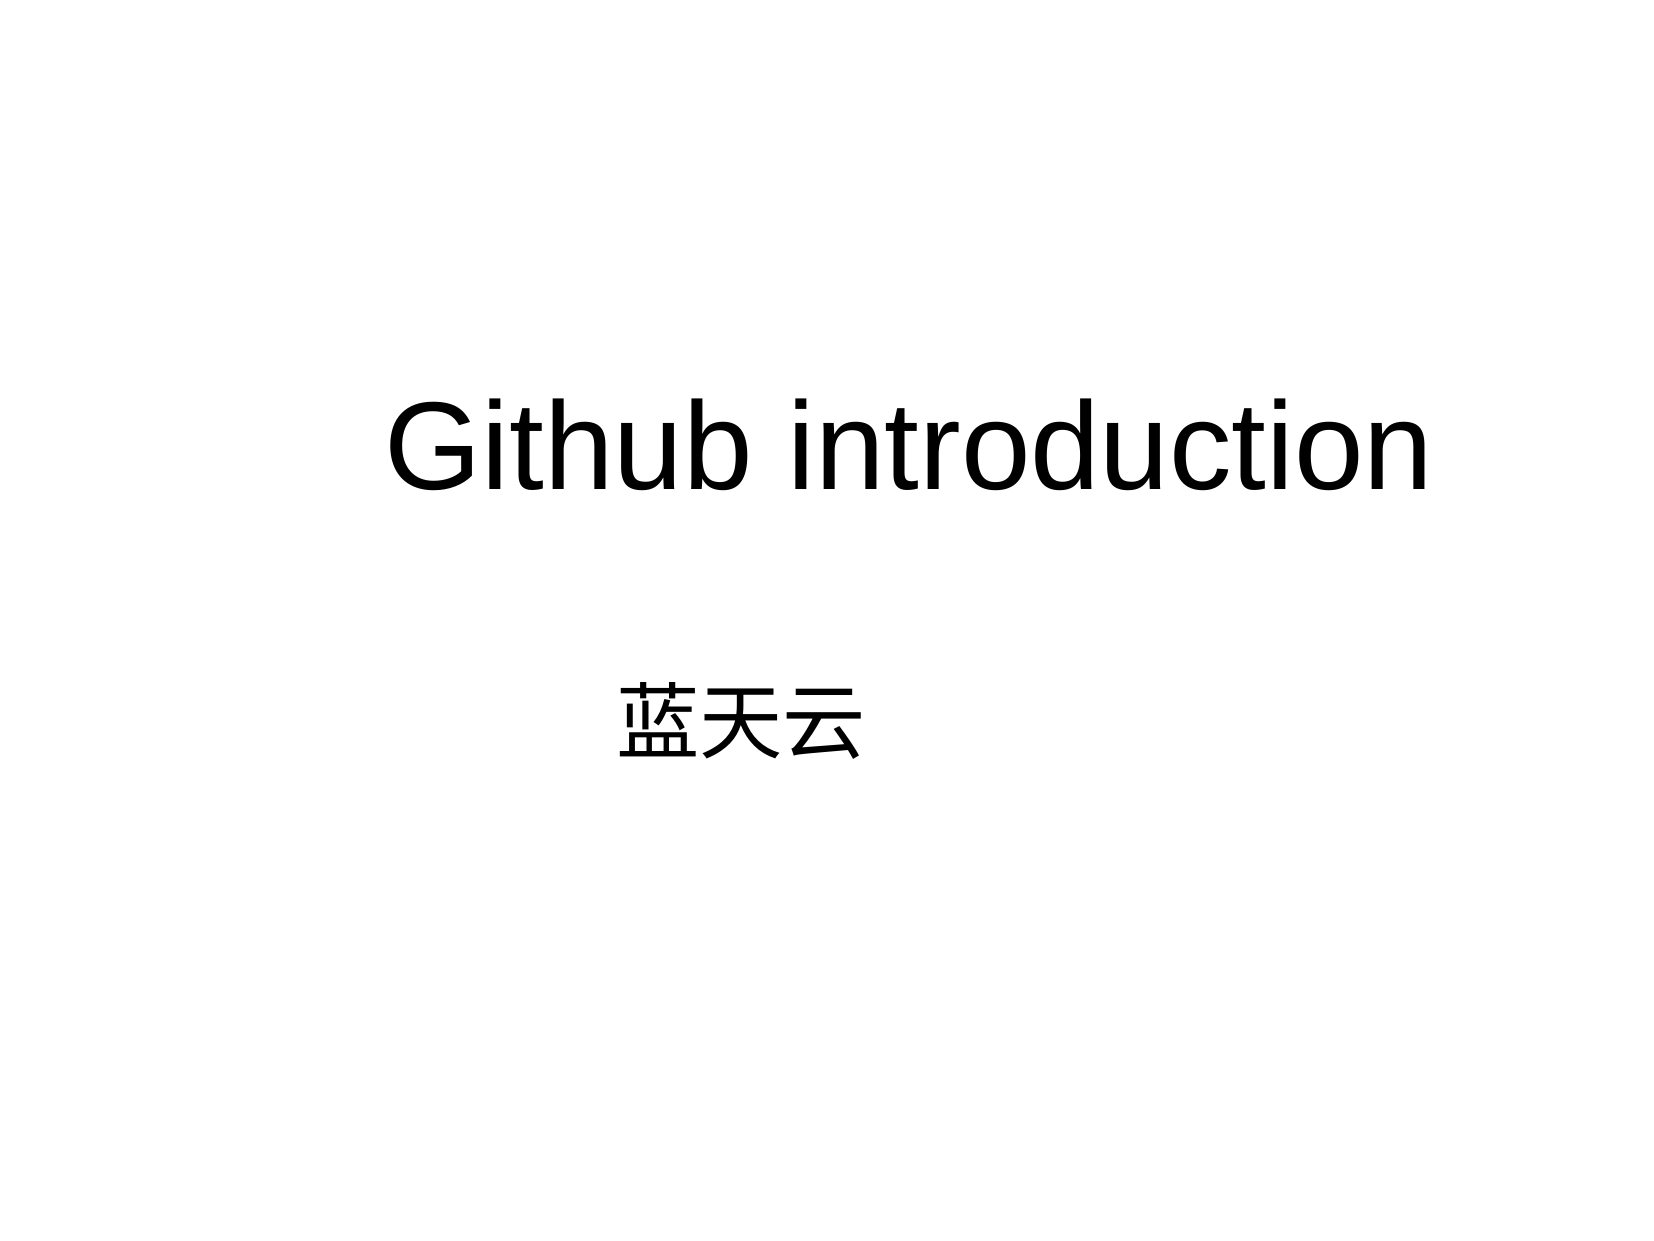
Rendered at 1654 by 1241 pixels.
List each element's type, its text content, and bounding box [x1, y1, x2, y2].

list 蓝天云 [82, 655, 1538, 1123]
title Github introduction [165, 342, 1654, 550]
